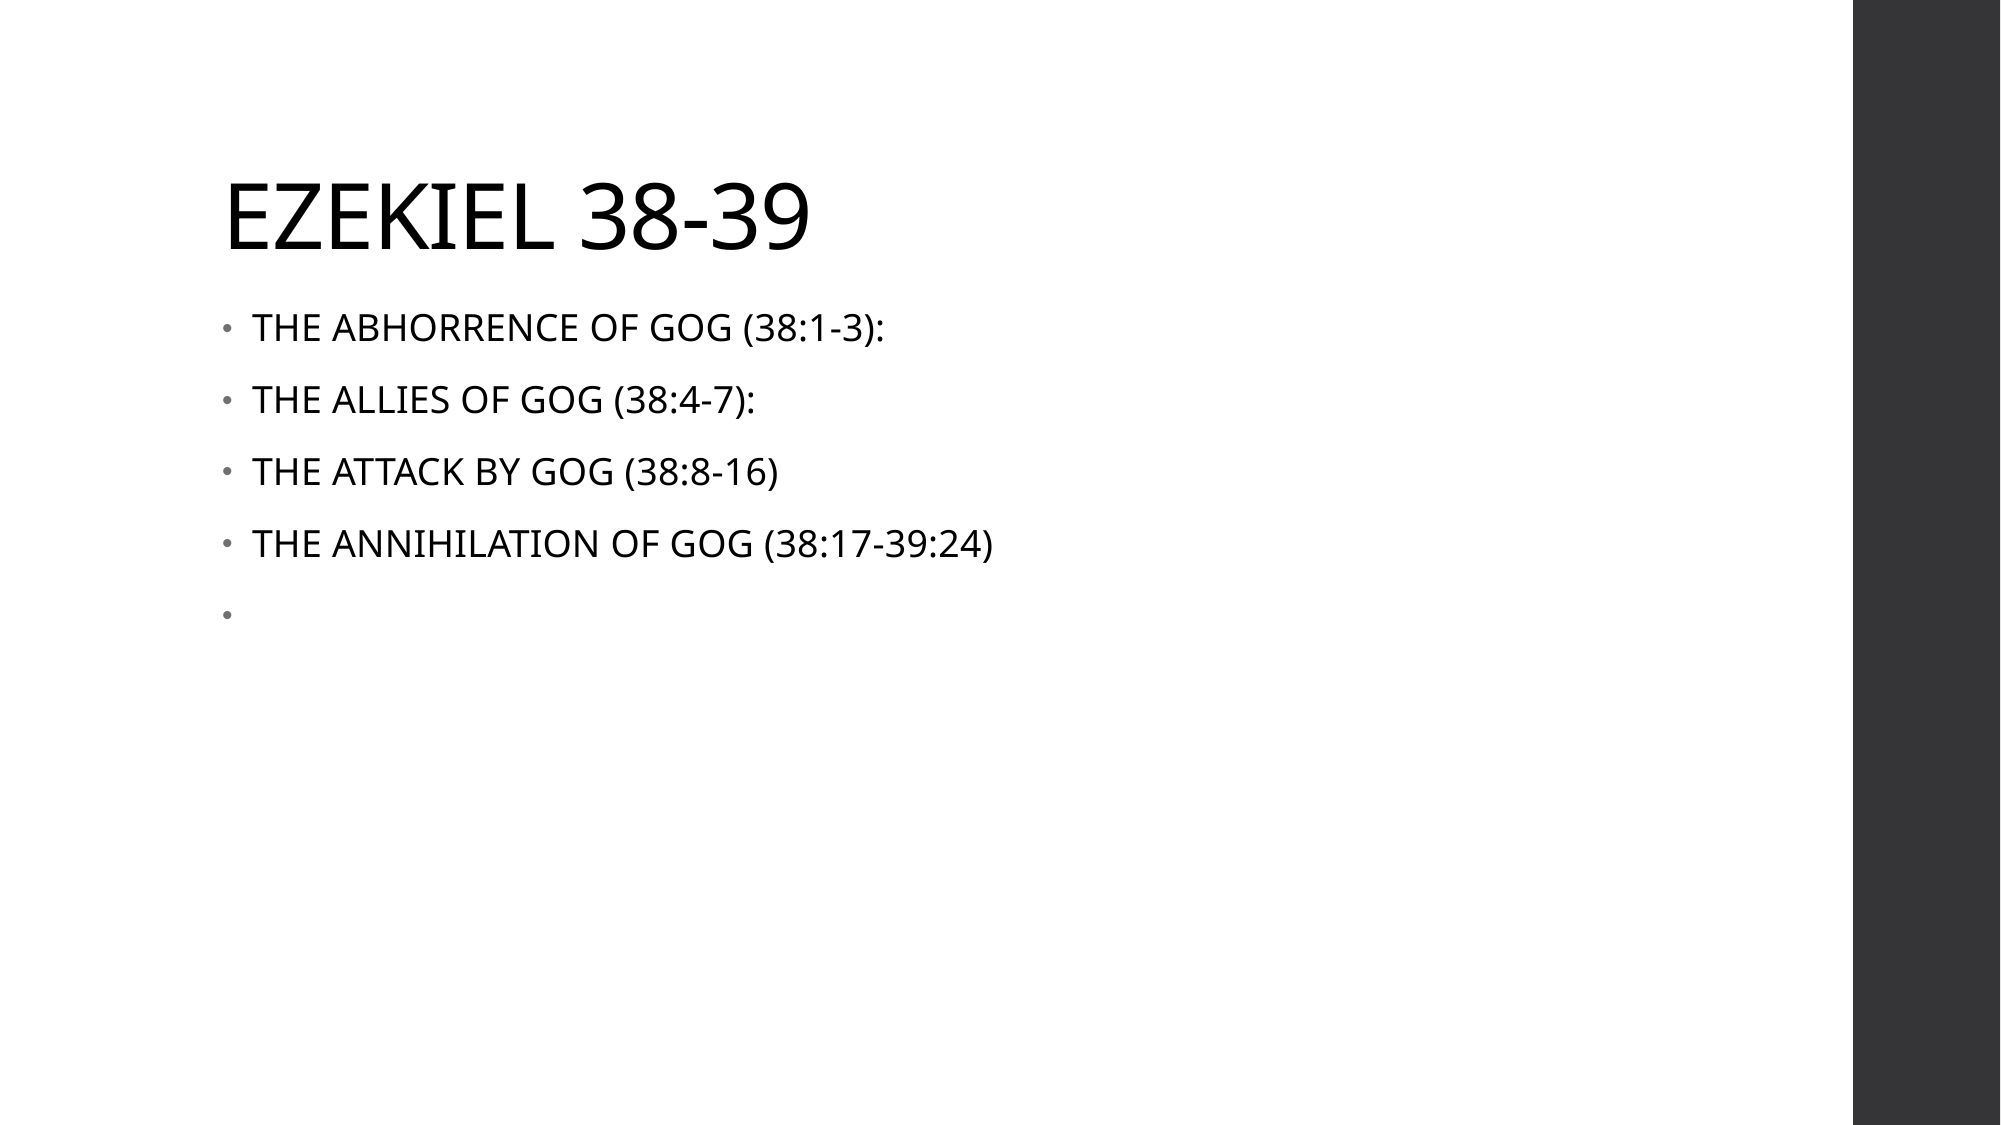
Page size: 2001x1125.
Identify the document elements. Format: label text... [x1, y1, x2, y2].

title EZEKIEL 38-39 [206, 60, 1797, 278]
list THE ABHORRENCE OF GOG (38:1-3): THE ALLIES OF GOG (38:4-7): THE ATTACK BY GOG (38:8-16) THE ANNIHILATION OF GOG (38:17-39:24) [206, 299, 1617, 1014]
